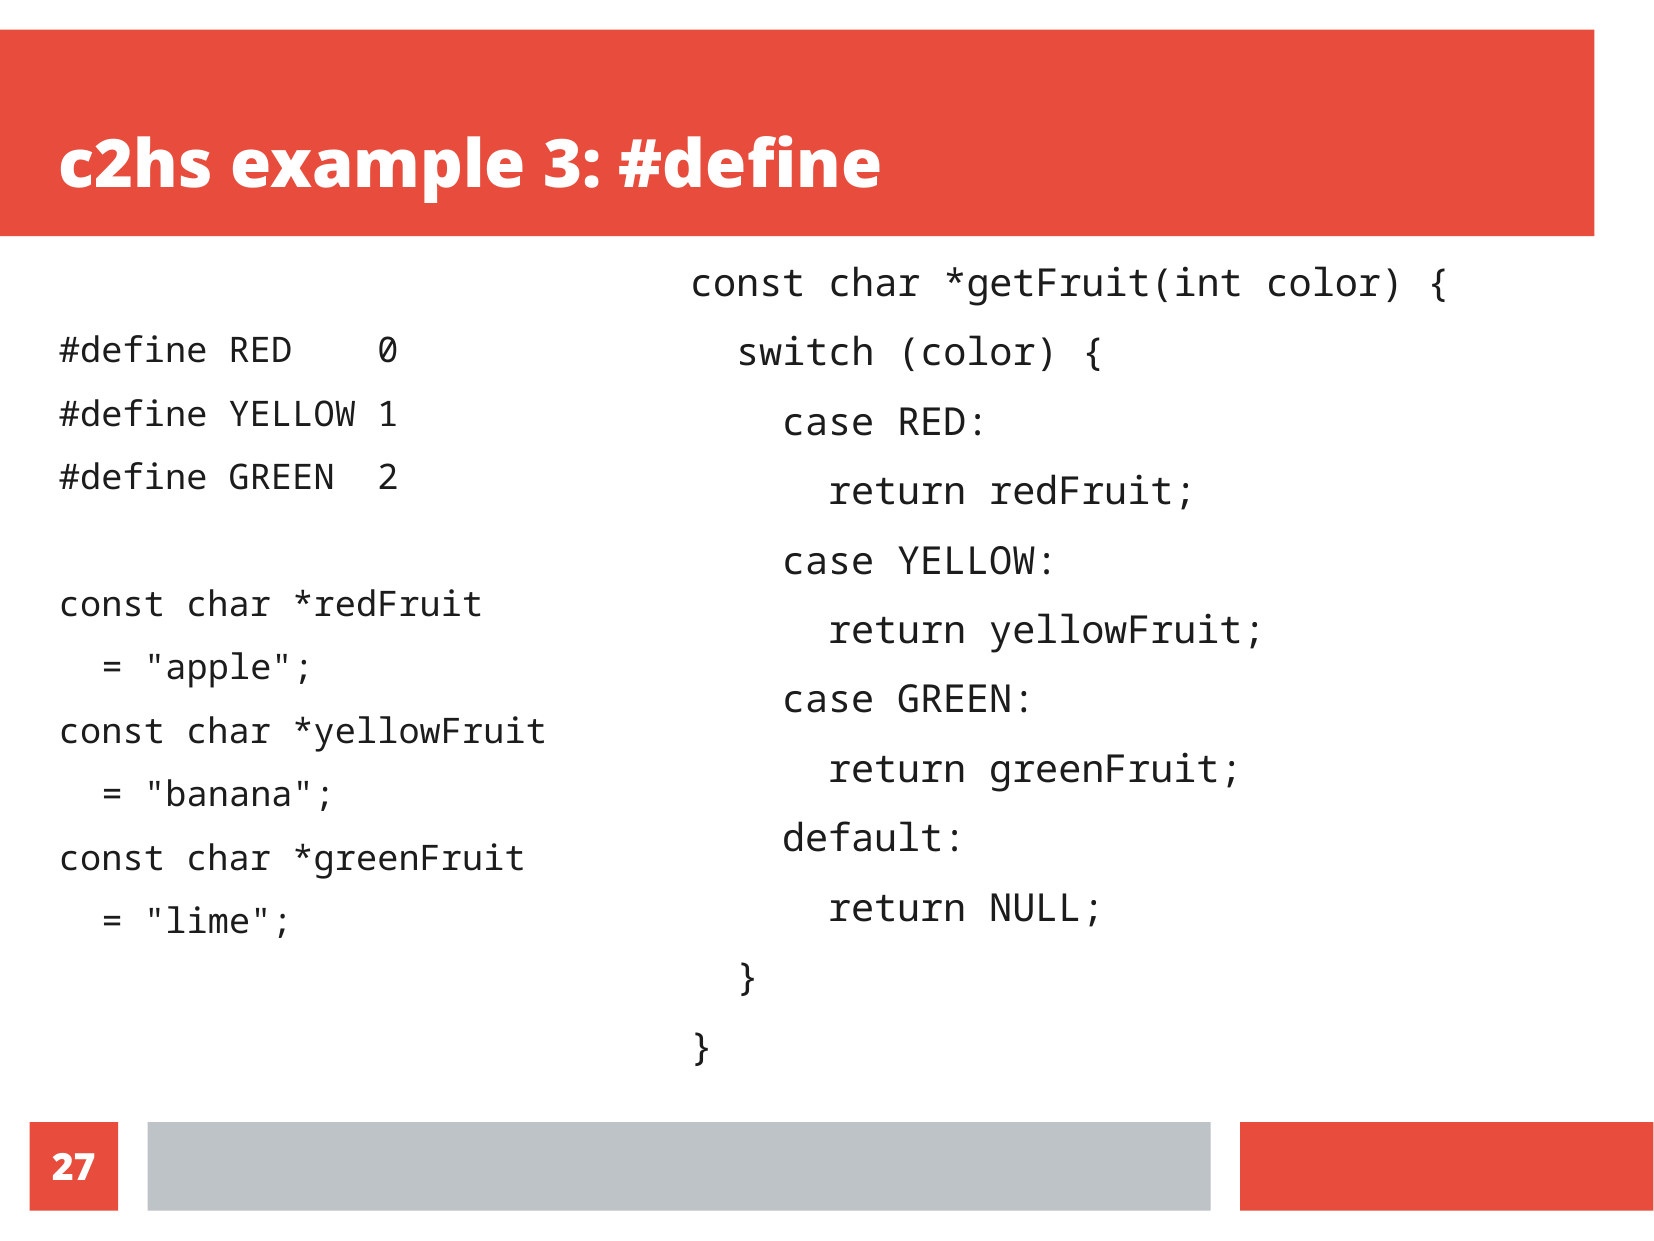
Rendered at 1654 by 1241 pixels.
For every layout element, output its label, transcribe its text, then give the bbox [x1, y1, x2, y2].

title c2hs example 3: #define [59, 59, 1595, 207]
list #define RED 0 #define YELLOW 1 #define GREEN 2 const char *redFruit = "apple"; const char *yellowFruit = "banana"; const char *greenFruit = "lime"; [59, 324, 661, 946]
list const char *getFruit(int color) { switch (color) { case RED: return redFruit; case YELLOW: return yellowFruit; case GREEN: return greenFruit; default: return NULL; } } [690, 255, 1591, 1081]
